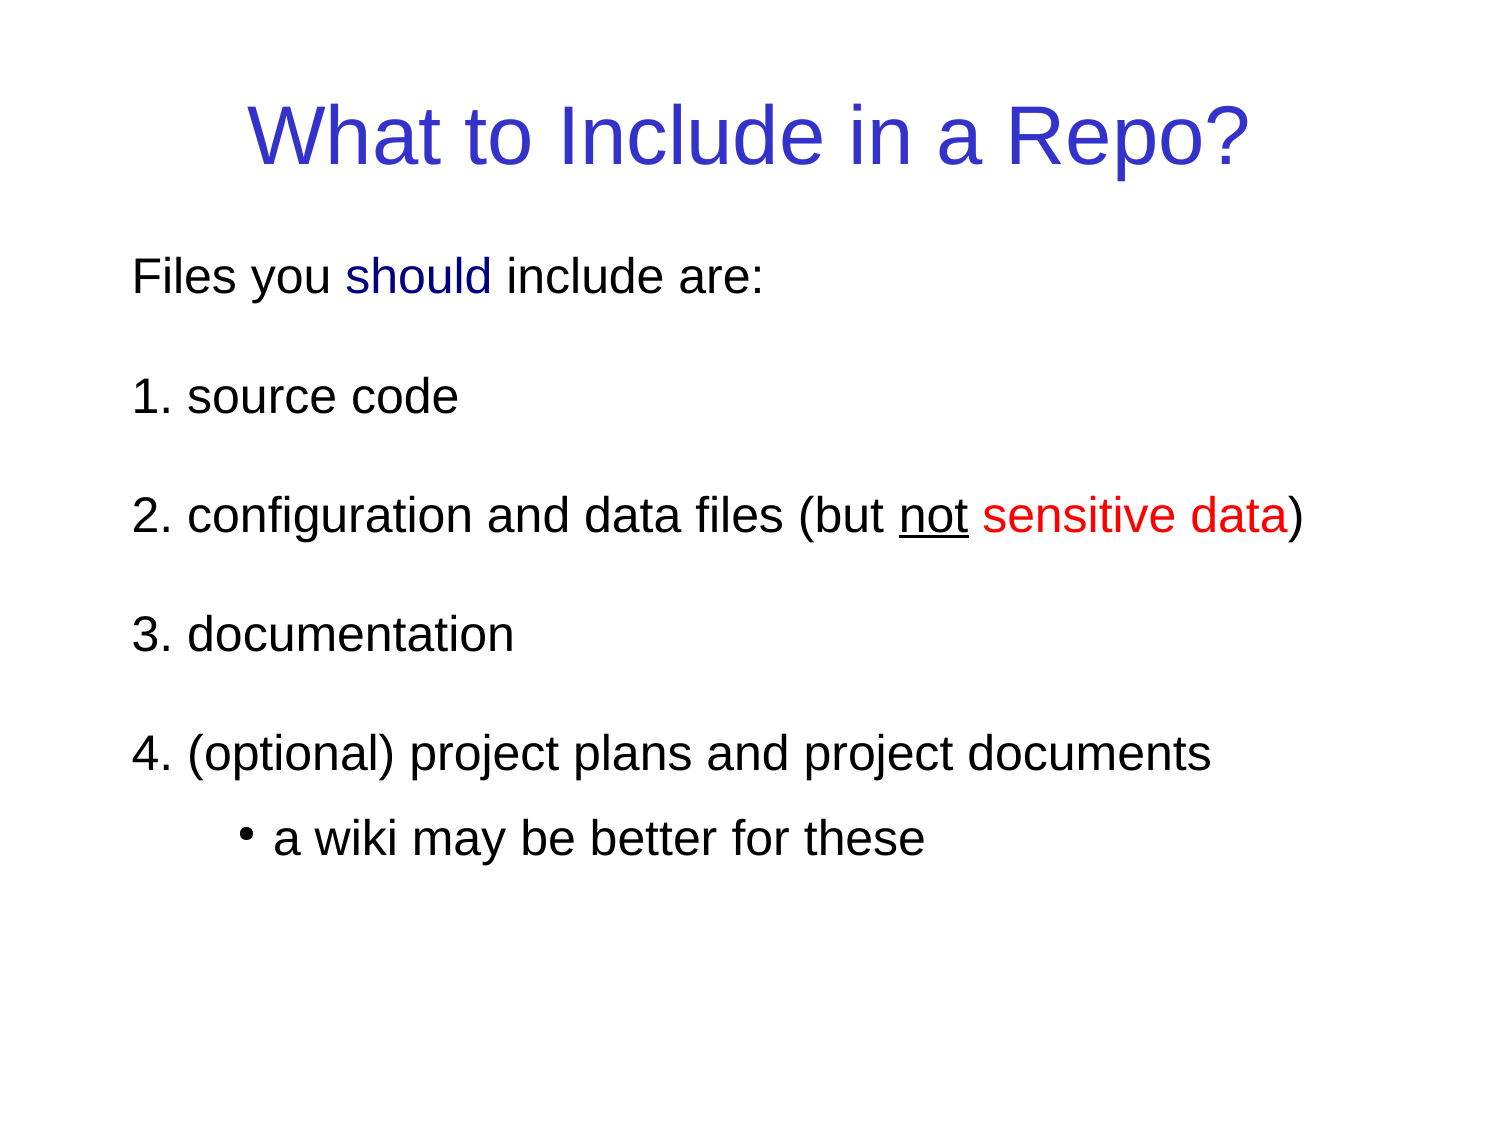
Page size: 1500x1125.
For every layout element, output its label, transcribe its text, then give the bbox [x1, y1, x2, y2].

list Files you should include are: 1. source code 2. configuration and data files (but not sensitive data) 3. documentation 4. (optional) project plans and project documents a wiki may be better for these [112, 236, 1387, 1065]
title What to Include in a Repo? [112, 62, 1387, 201]
